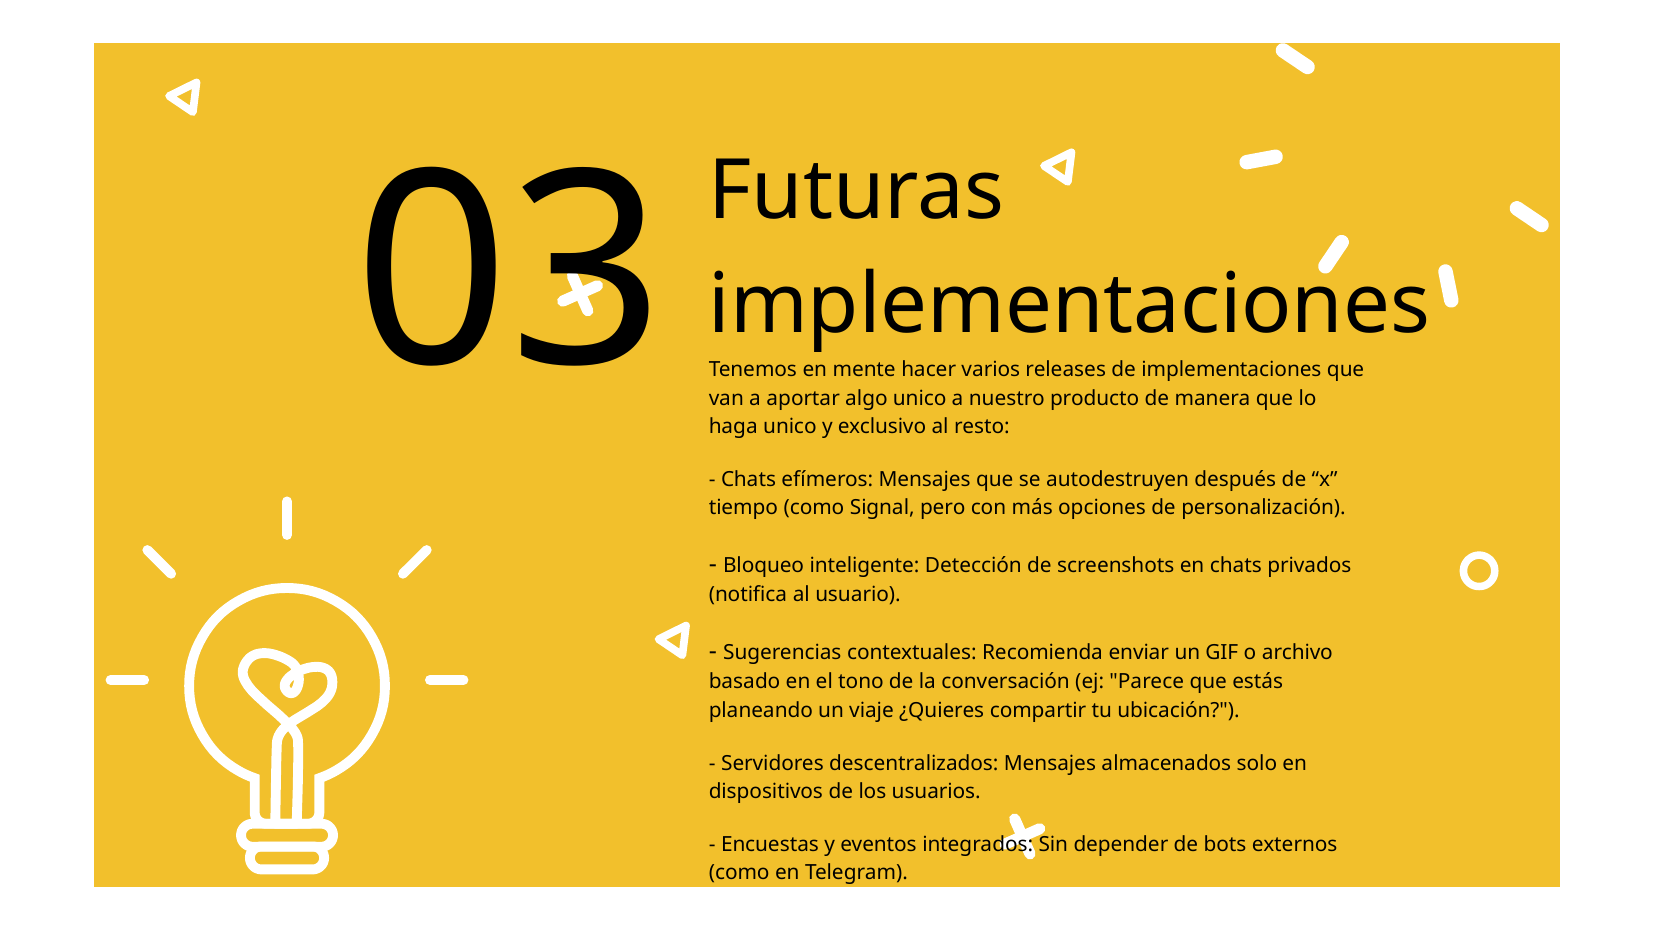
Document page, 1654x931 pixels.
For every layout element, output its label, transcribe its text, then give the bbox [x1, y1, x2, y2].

text_box Tenemos en mente hacer varios releases de implementaciones que van a aportar algo unico a nuestro producto de manera que lo haga unico y exclusivo al resto: - Chats efímeros: Mensajes que se autodestruyen después de “x” tiempo (como Signal, pero con más opciones de personalización). - Bloqueo inteligente: Detección de screenshots en chats privados (notifica al usuario). - Sugerencias contextuales: Recomienda enviar un GIF o archivo basado en el tono de la conversación (ej: "Parece que estás planeando un viaje ¿Quieres compartir tu ubicación?"). - Servidores descentralizados: Mensajes almacenados solo en dispositivos de los usuarios. - Encuestas y eventos integrados: Sin depender de bots externos (como en Telegram). [708, 354, 1369, 886]
title 03 [354, 74, 700, 443]
title Futuras implementaciones [708, 72, 1585, 414]
